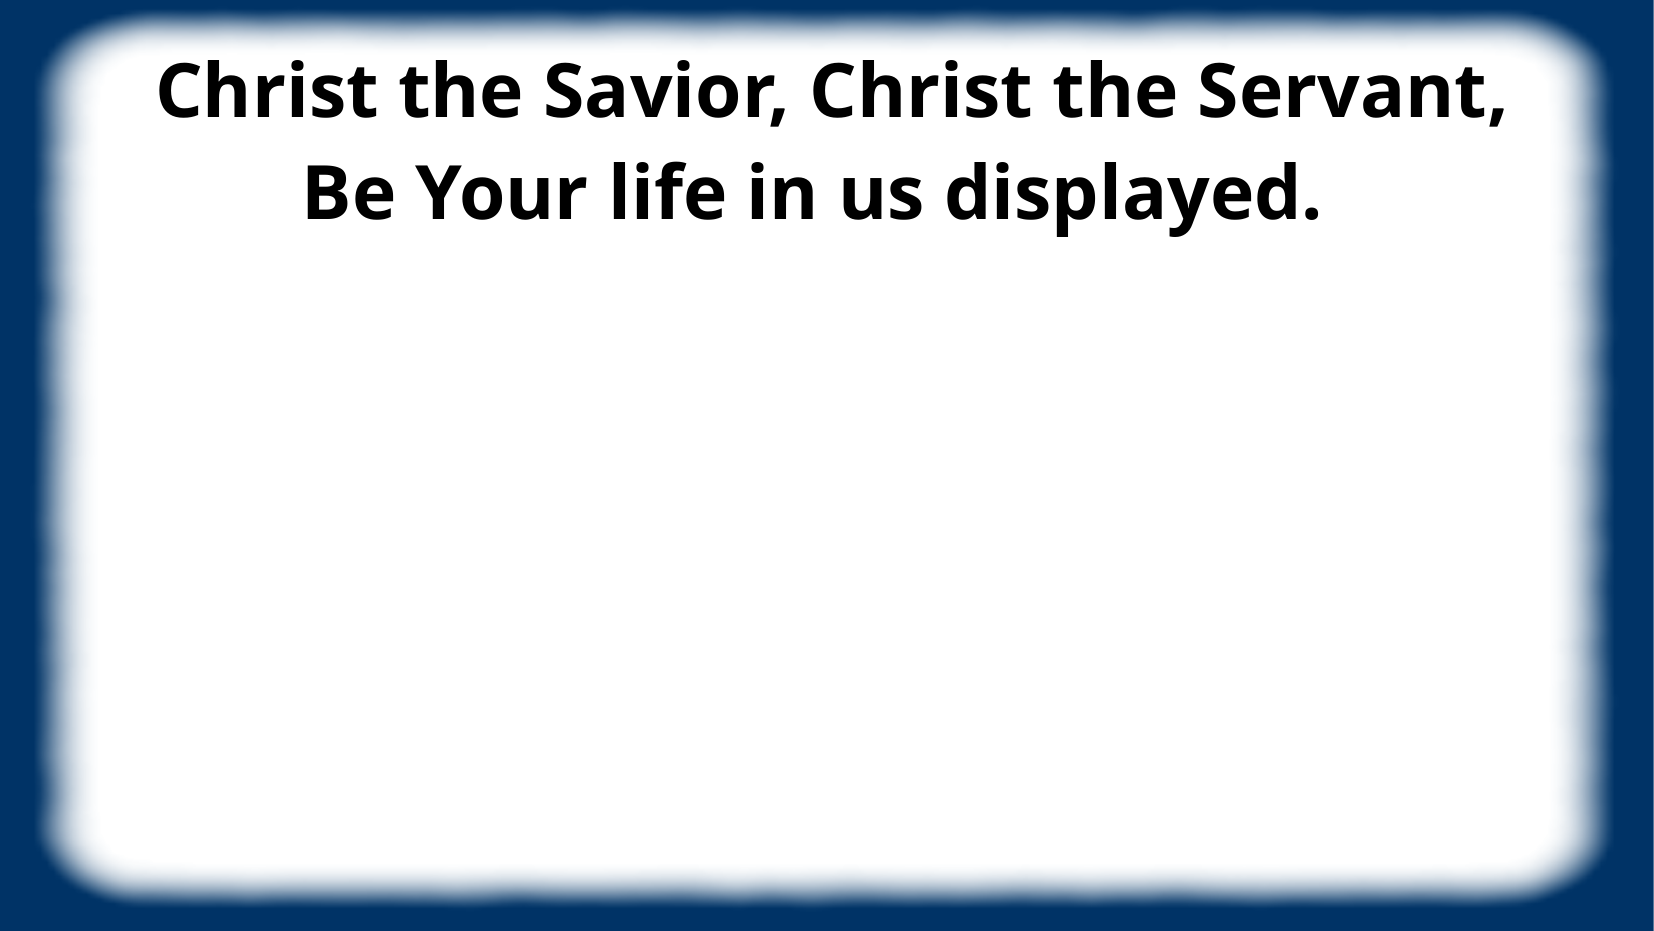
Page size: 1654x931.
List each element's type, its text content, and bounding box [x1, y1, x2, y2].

picture [0, 0, 1654, 931]
text_box Christ the Savior, Christ the Servant, Be Your life in us displayed. [75, 30, 1591, 286]
